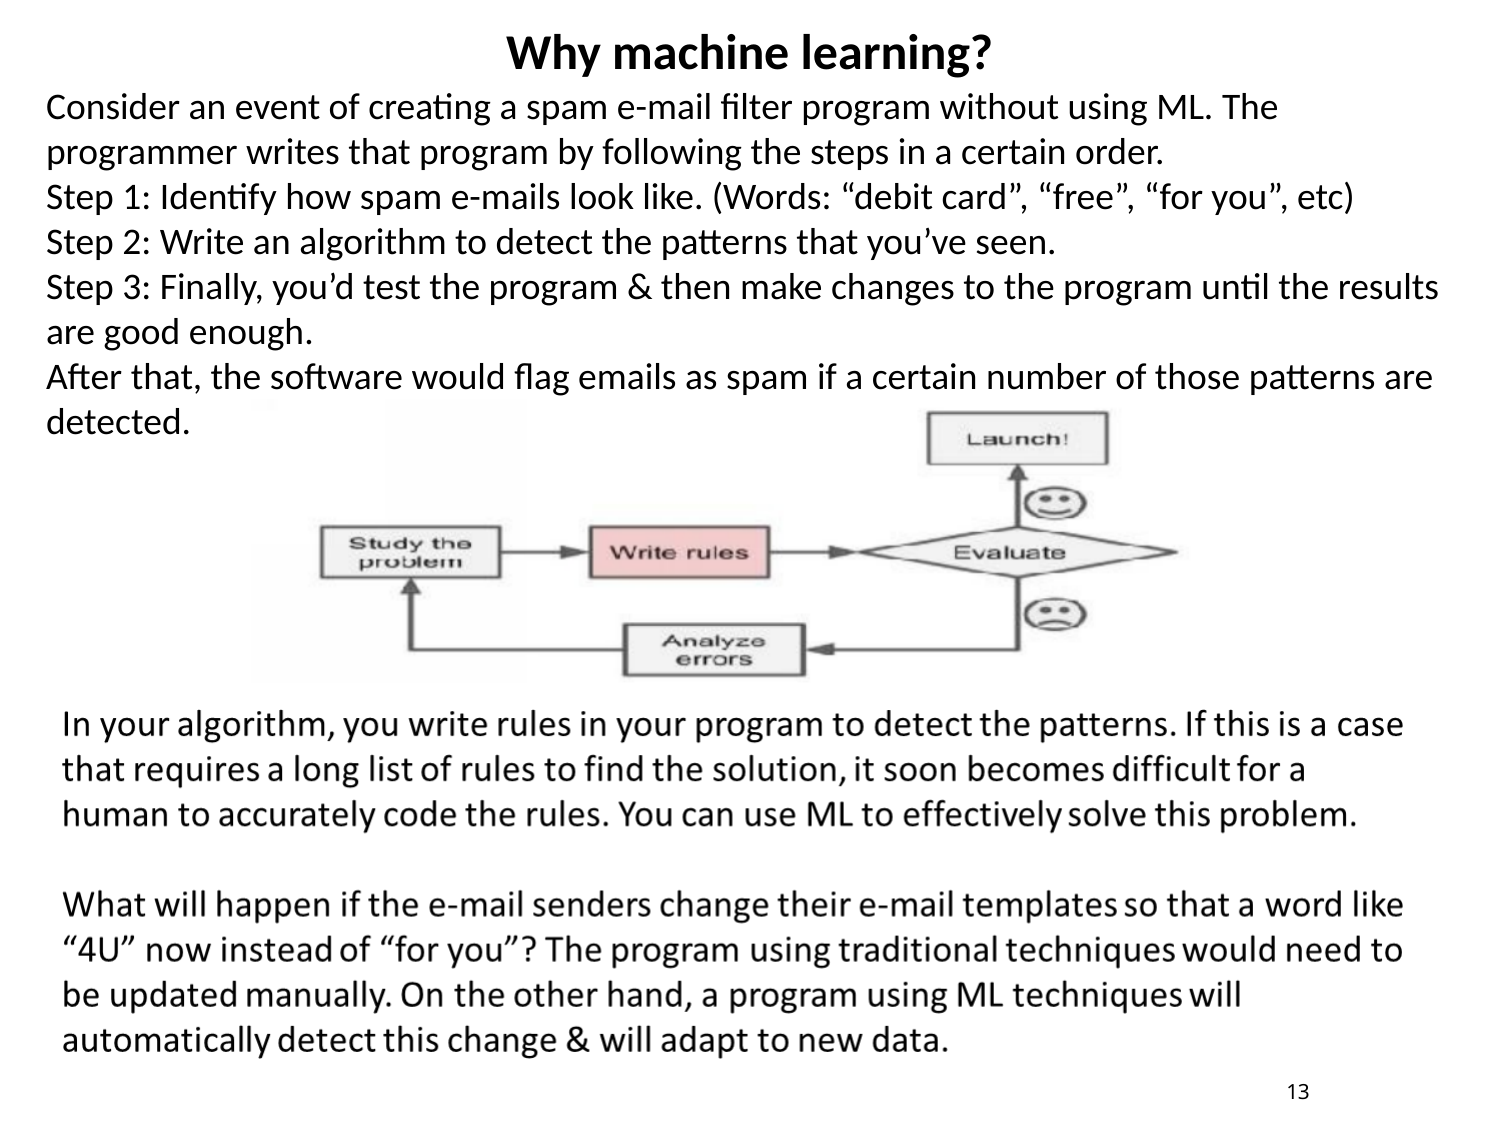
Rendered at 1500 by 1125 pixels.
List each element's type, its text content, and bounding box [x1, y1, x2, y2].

slide_number 13 [1279, 1085, 1328, 1125]
picture [38, 399, 1435, 1085]
text_box Consider an event of creating a spam e-mail filter program without using ML. The programmer writes that program by following the steps in a certain order. Step 1: Identify how spam e-mails look like. (Words: “debit card”, “free”, “for you”, etc) Step 2: Write an algorithm to detect the patterns that you’ve seen. Step 3: Finally, you’d test the program & then make changes to the program until the results are good enough. After that, the software would flag emails as spam if a certain number of those patterns are detected. [31, 74, 1469, 450]
text_box Why machine learning? [187, 12, 1313, 74]
